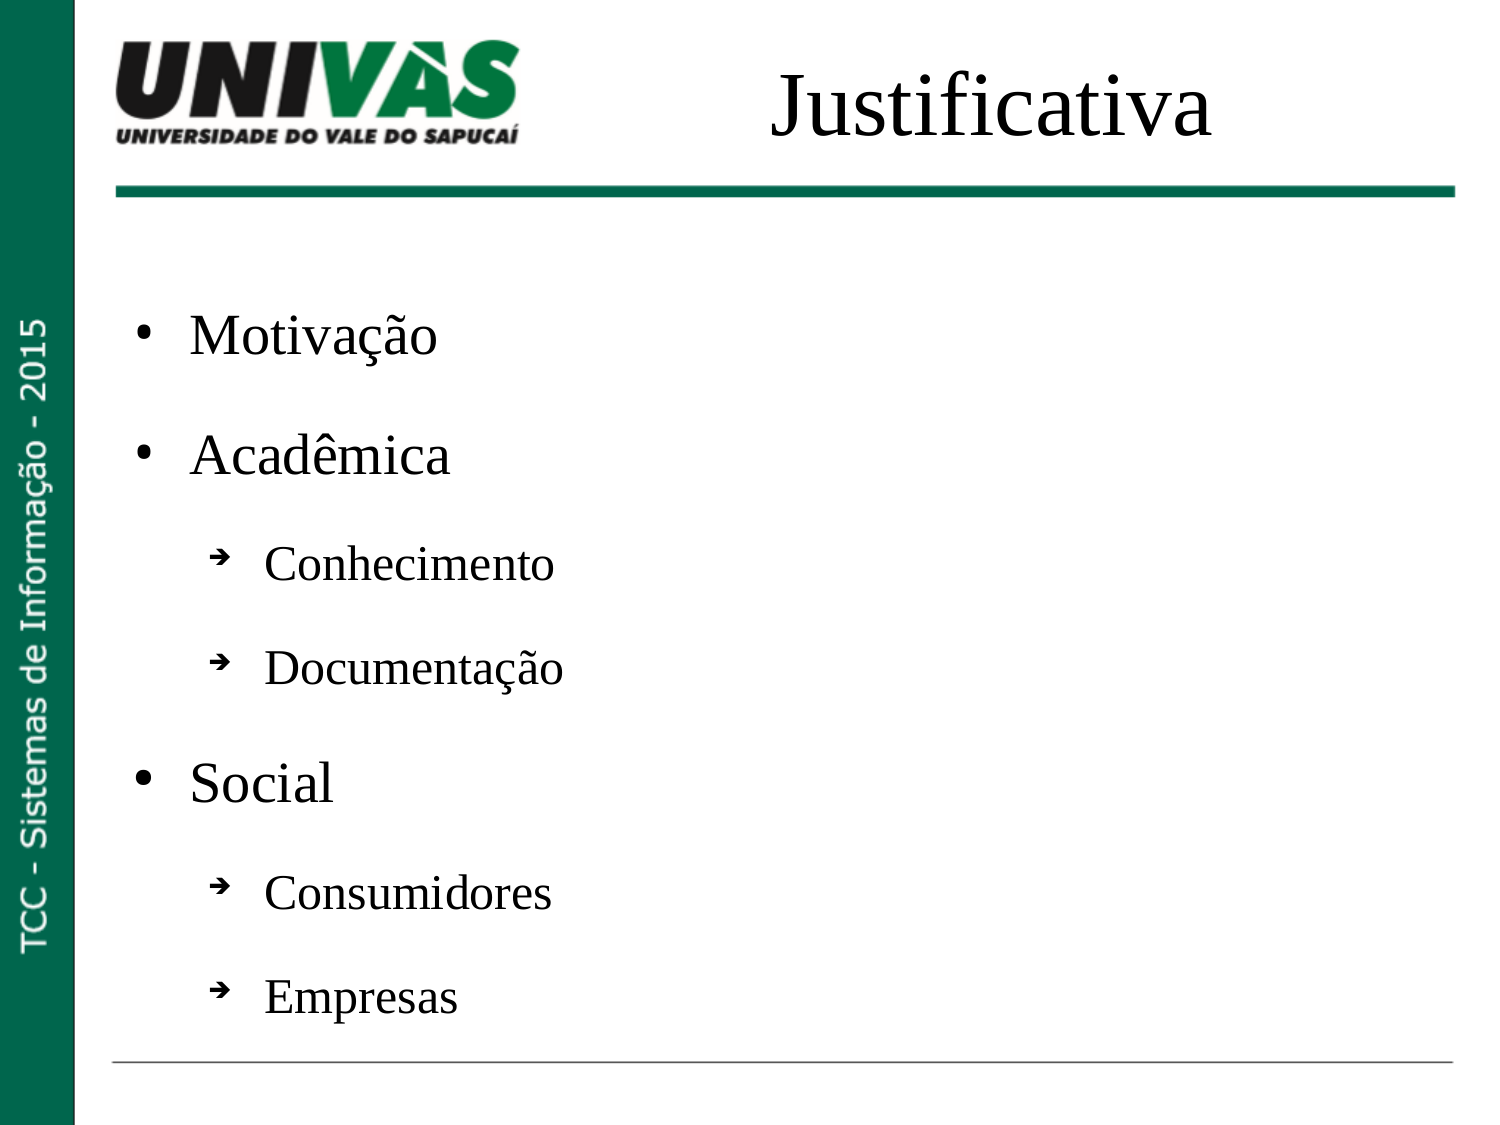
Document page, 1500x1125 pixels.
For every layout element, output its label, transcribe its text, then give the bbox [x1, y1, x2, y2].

title Justificativa [531, 23, 1454, 174]
picture [0, 0, 1500, 1125]
text_box Motivação Acadêmica Conhecimento Documentação Social Consumidores Empresas [118, 253, 1453, 1010]
